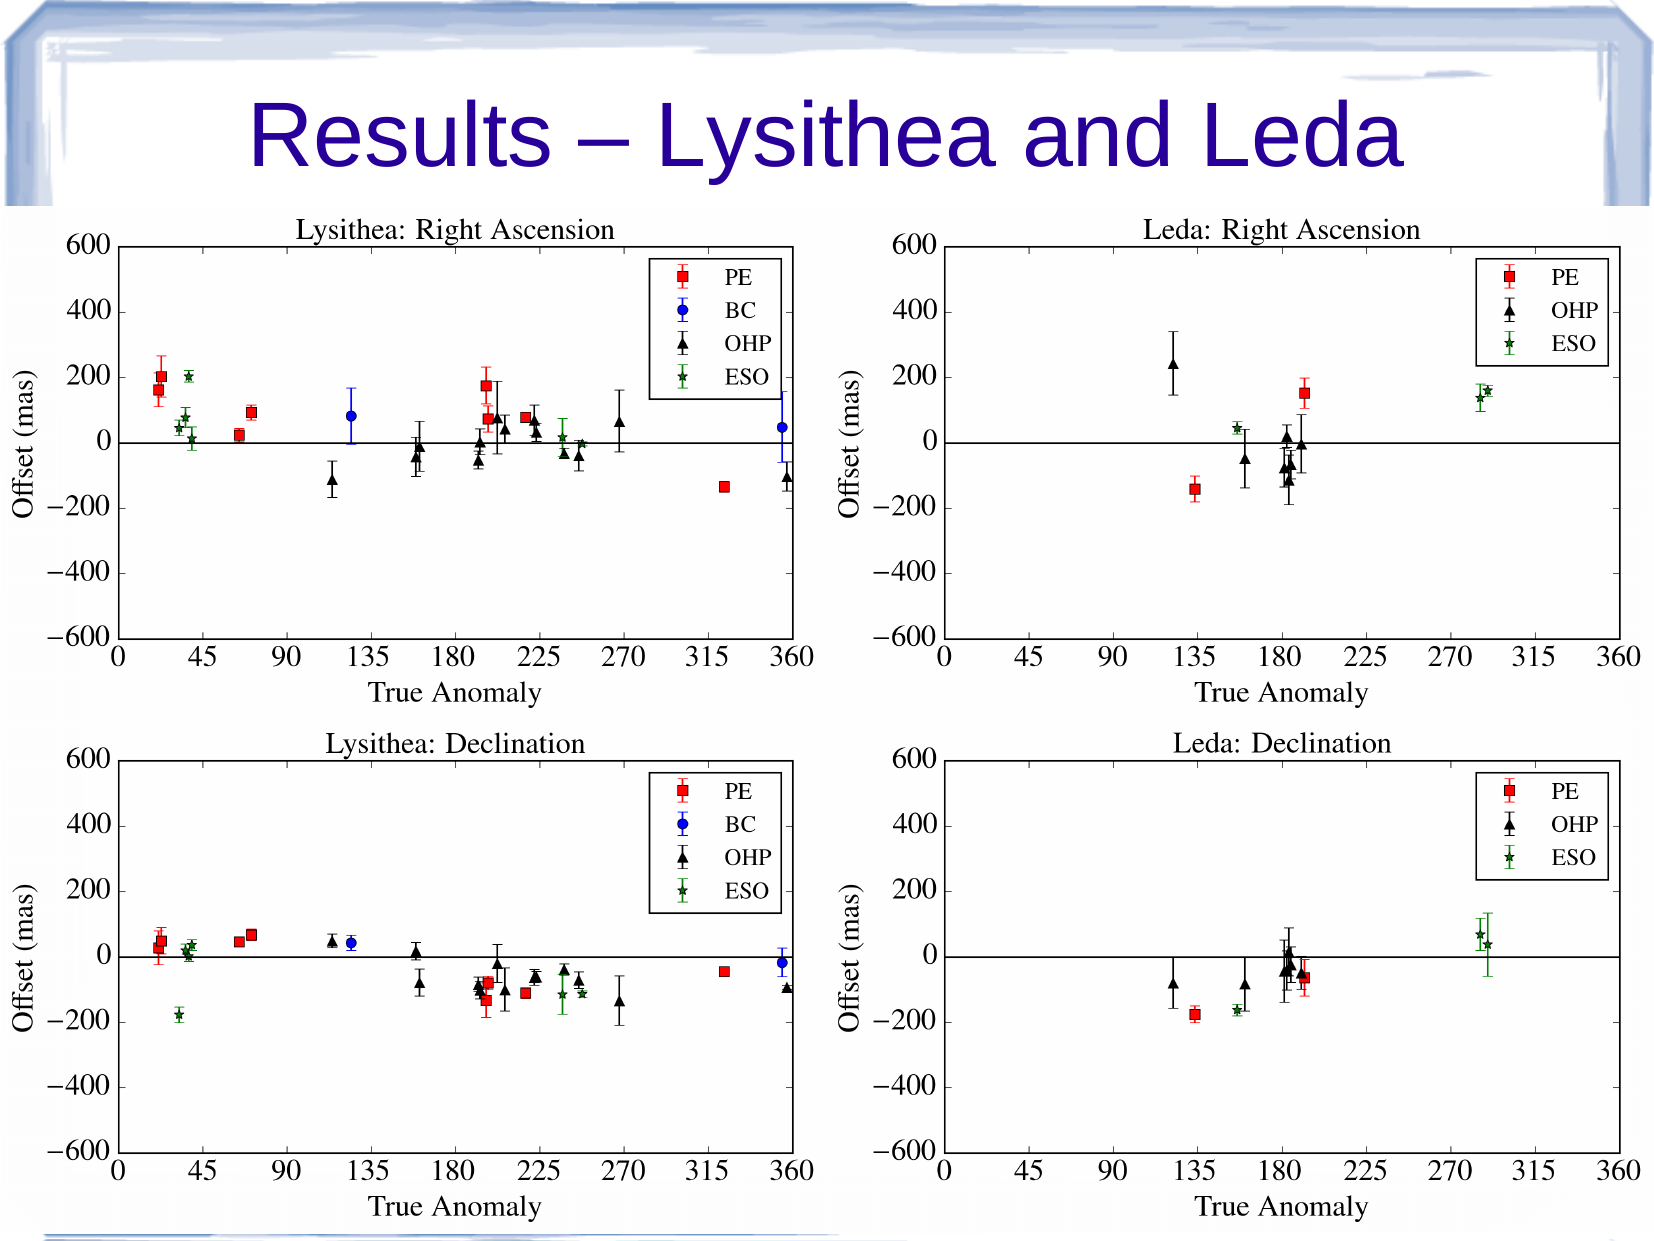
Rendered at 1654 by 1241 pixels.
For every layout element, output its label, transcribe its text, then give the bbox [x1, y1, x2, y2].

title Results – Lysithea and Leda [82, 31, 1571, 206]
picture [0, 0, 1654, 1241]
